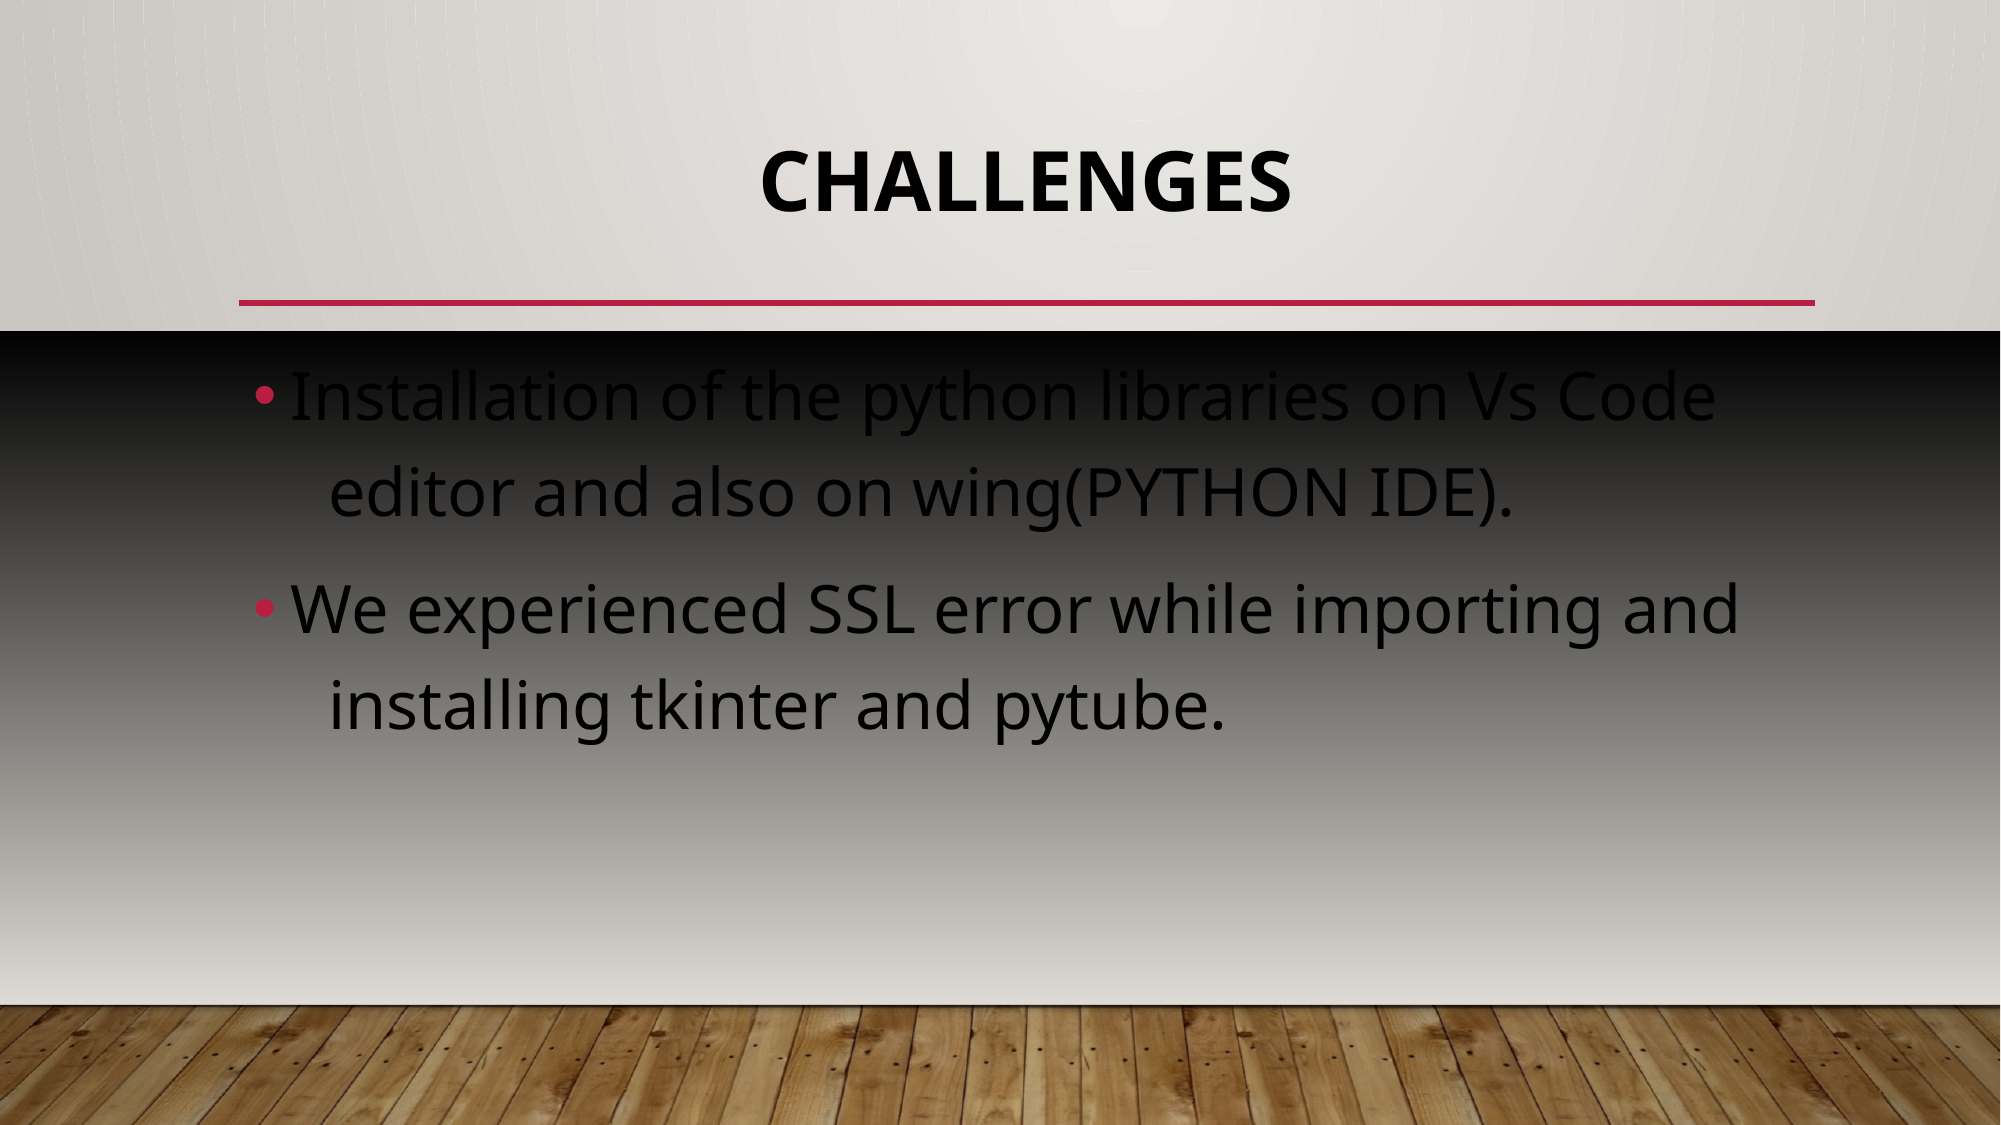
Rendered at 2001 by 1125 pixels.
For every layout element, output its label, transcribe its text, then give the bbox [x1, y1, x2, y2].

list Installation of the python libraries on Vs Code editor and also on wing(PYTHON IDE). We experienced SSL error while importing and installing tkinter and pytube. [238, 330, 1814, 897]
title CHALLENGES [238, 131, 1814, 305]
